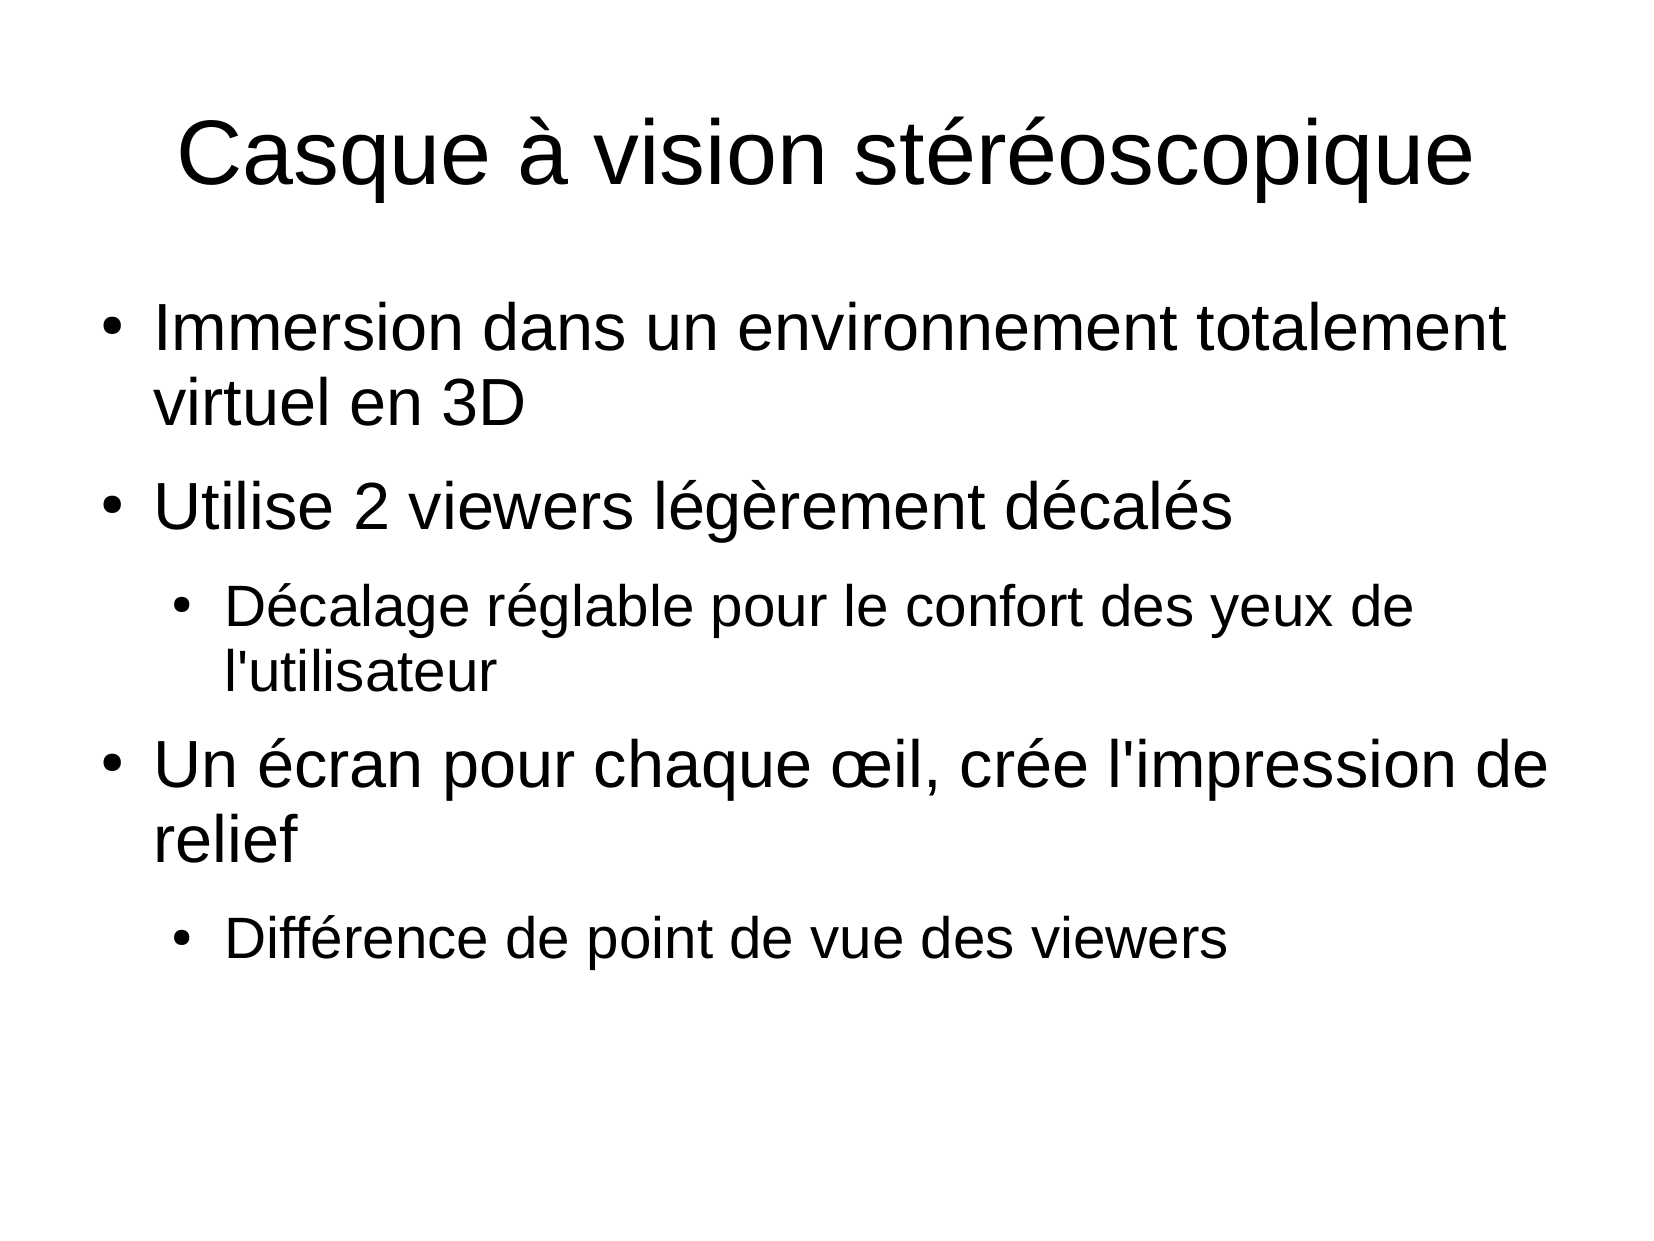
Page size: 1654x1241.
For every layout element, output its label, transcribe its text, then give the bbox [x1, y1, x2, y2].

list Immersion dans un environnement totalement virtuel en 3D Utilise 2 viewers légèrement décalés Décalage réglable pour le confort des yeux de l'utilisateur Un écran pour chaque œil, crée l'impression de relief Différence de point de vue des viewers [82, 290, 1571, 1094]
title Casque à vision stéréoscopique [82, 56, 1571, 250]
